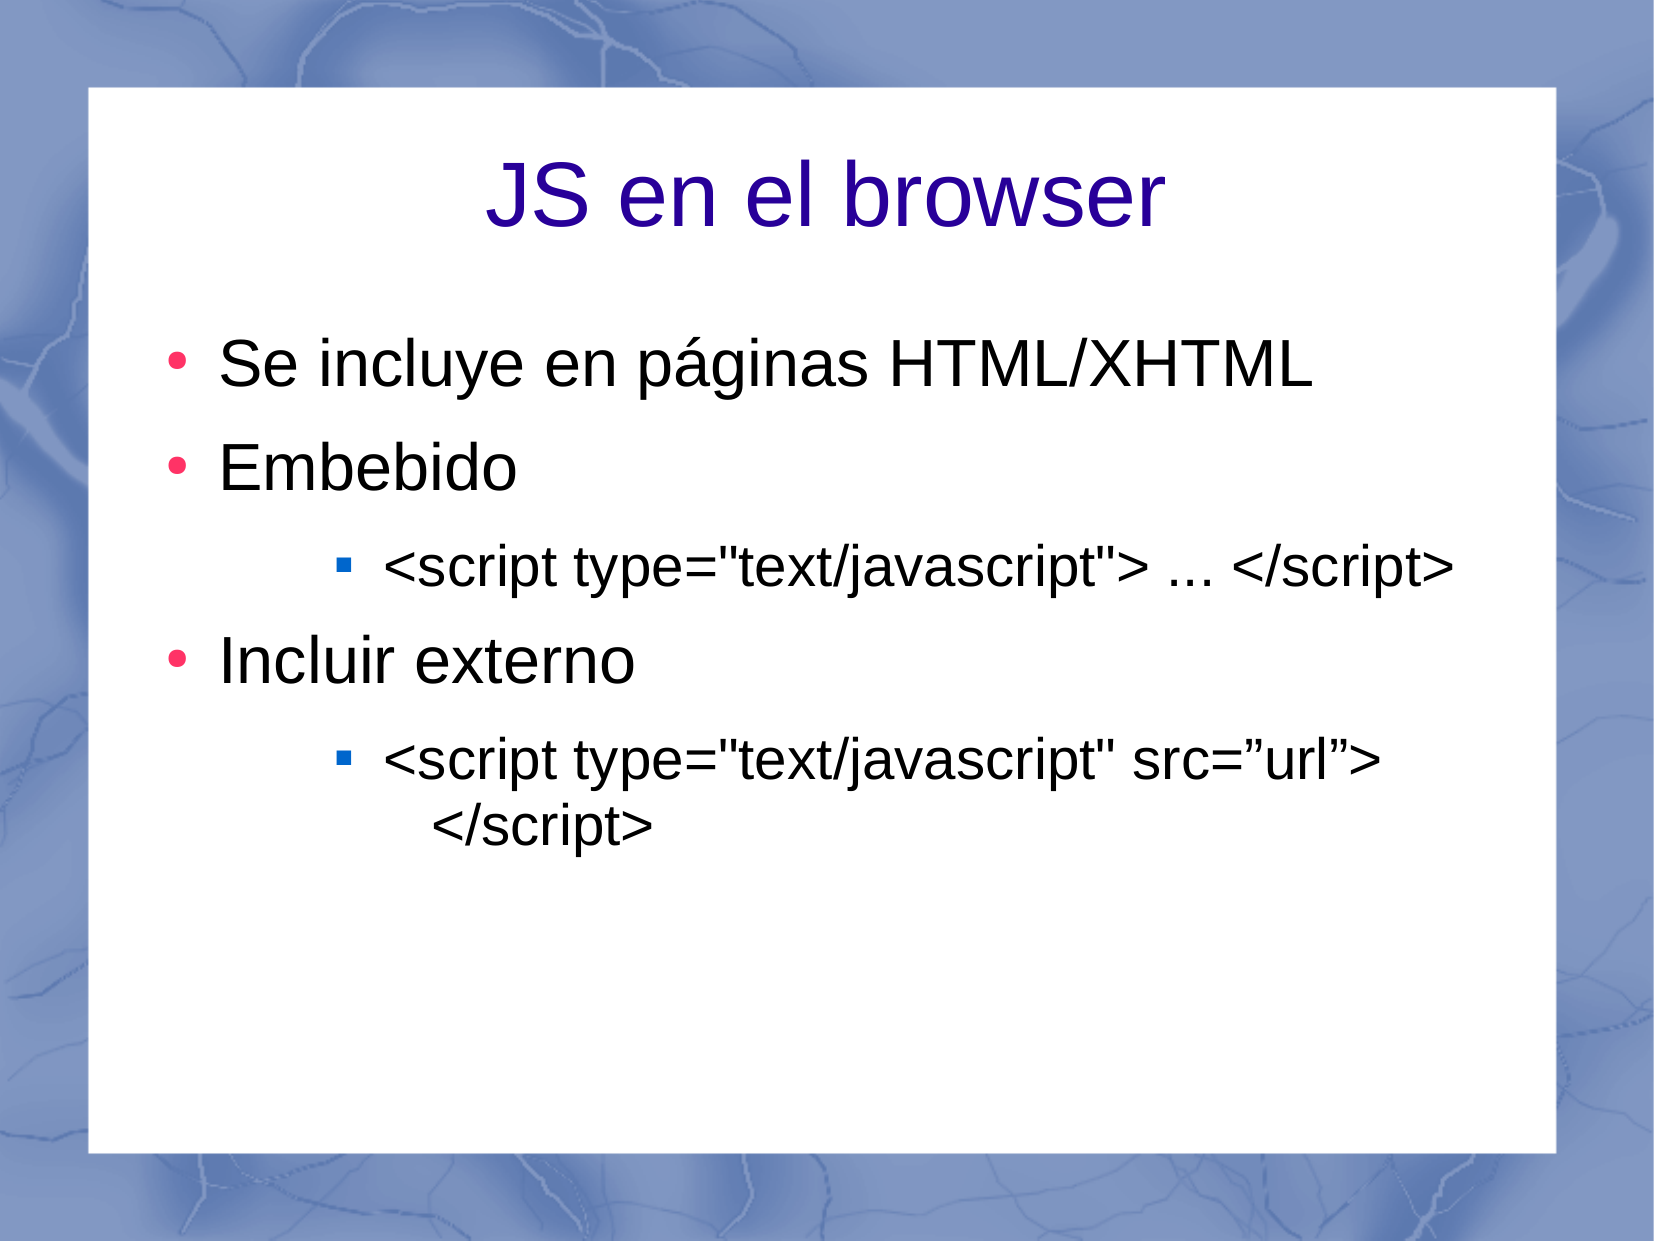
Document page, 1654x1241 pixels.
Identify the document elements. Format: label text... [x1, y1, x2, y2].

title JS en el browser [118, 90, 1536, 298]
list Se incluye en páginas HTML/XHTML Embebido <script type="text/javascript"> ... </script> Incluir externo <script type="text/javascript" src=”url”> </script> [147, 325, 1506, 1232]
picture [0, 0, 1654, 1241]
